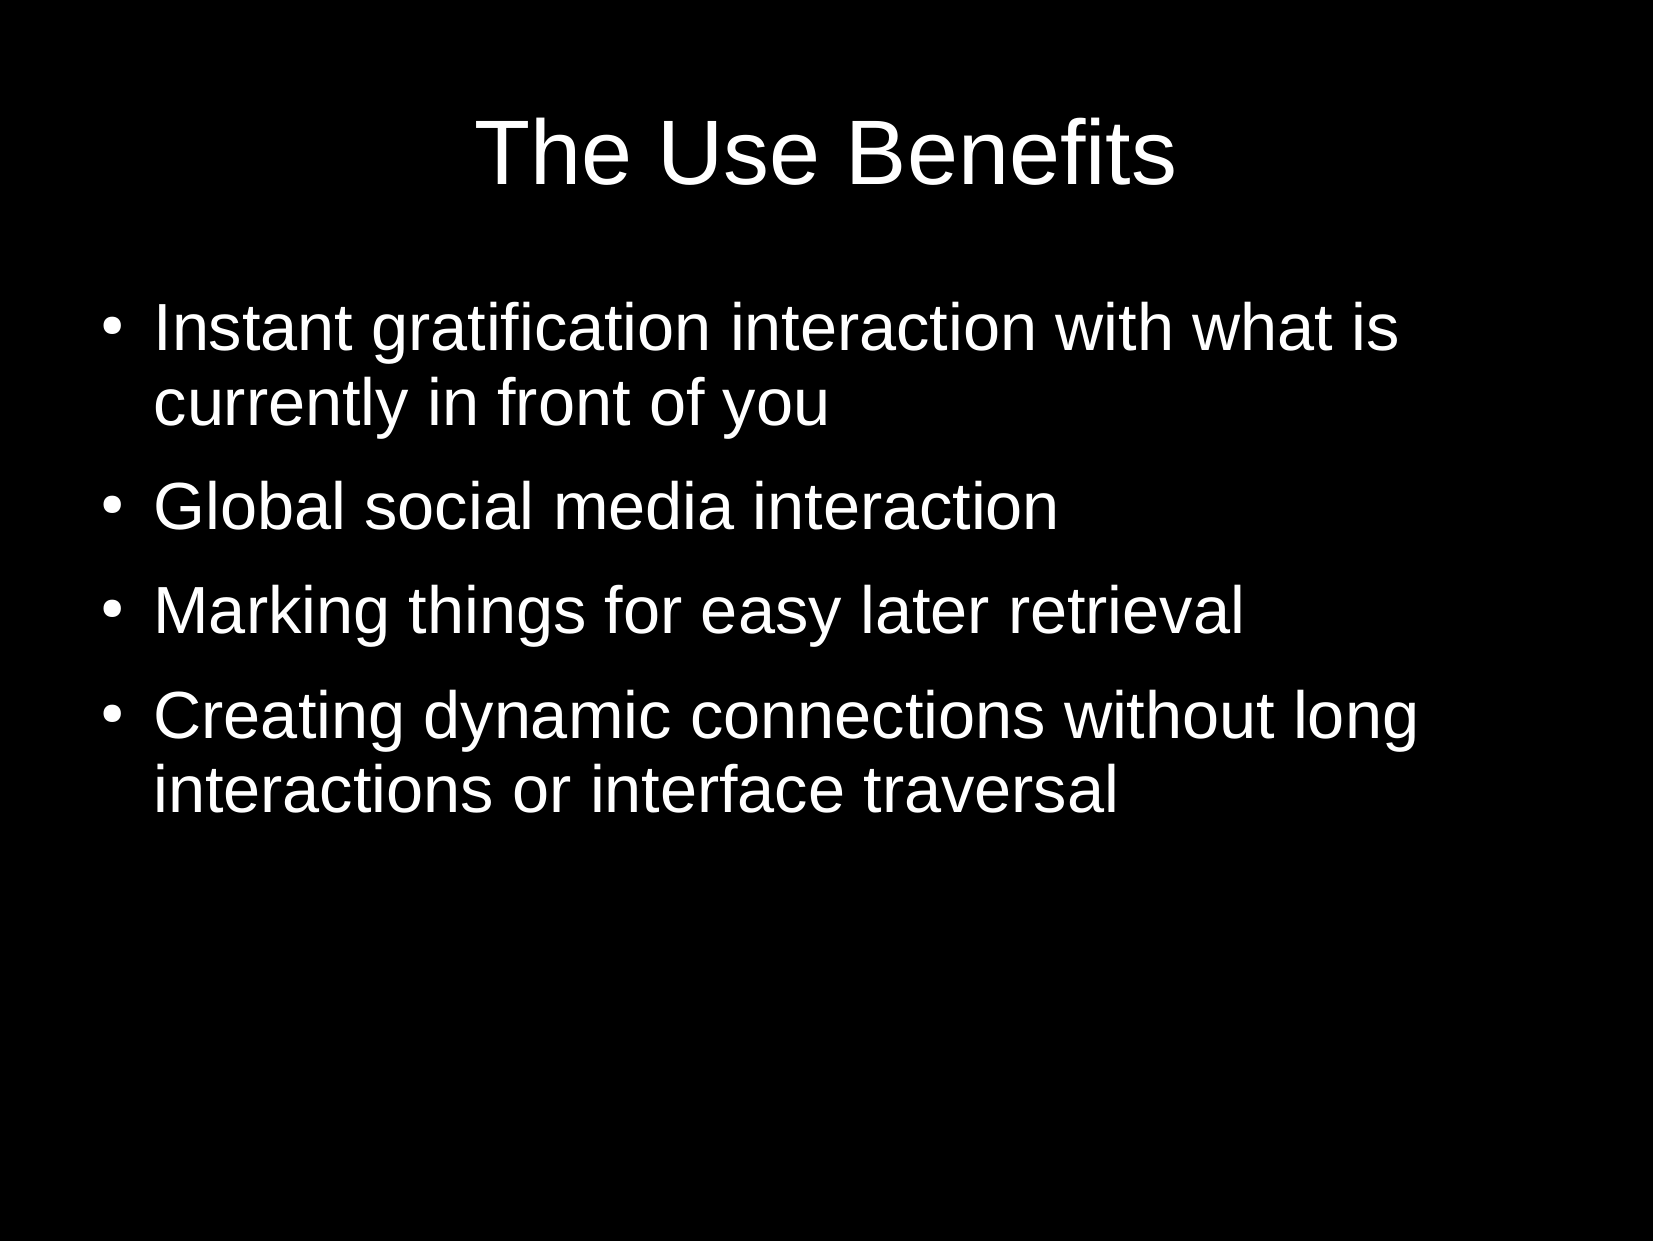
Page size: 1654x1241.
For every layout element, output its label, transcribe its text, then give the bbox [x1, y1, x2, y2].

title The Use Benefits [82, 49, 1571, 257]
list Instant gratification interaction with what is currently in front of you Global social media interaction Marking things for easy later retrieval Creating dynamic connections without long interactions or interface traversal [82, 290, 1571, 1109]
